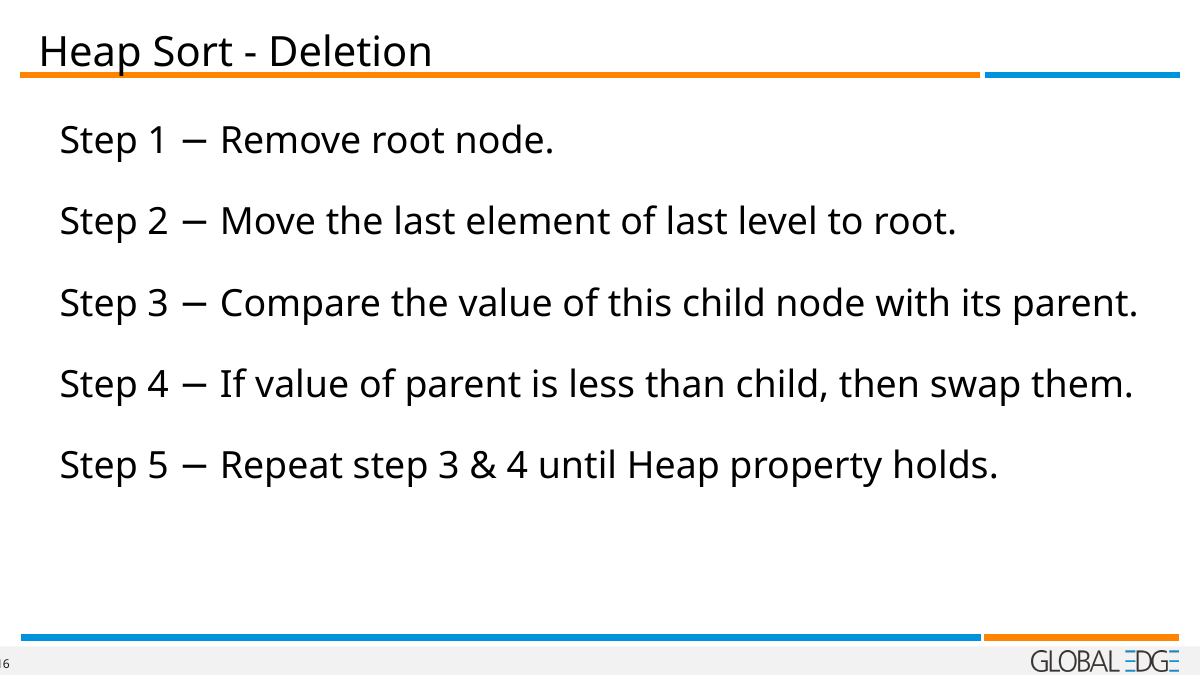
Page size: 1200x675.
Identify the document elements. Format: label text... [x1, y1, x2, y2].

text_box Heap Sort - Deletion [23, 14, 478, 78]
picture [1031, 650, 1179, 672]
text_box Step 1 − Remove root node. Step 2 − Move the last element of last level to root. Step 3 − Compare the value of this child node with its parent. Step 4 − If value of parent is less than child, then swap them. Step 5 − Repeat step 3 & 4 until Heap property holds. [44, 106, 1156, 551]
